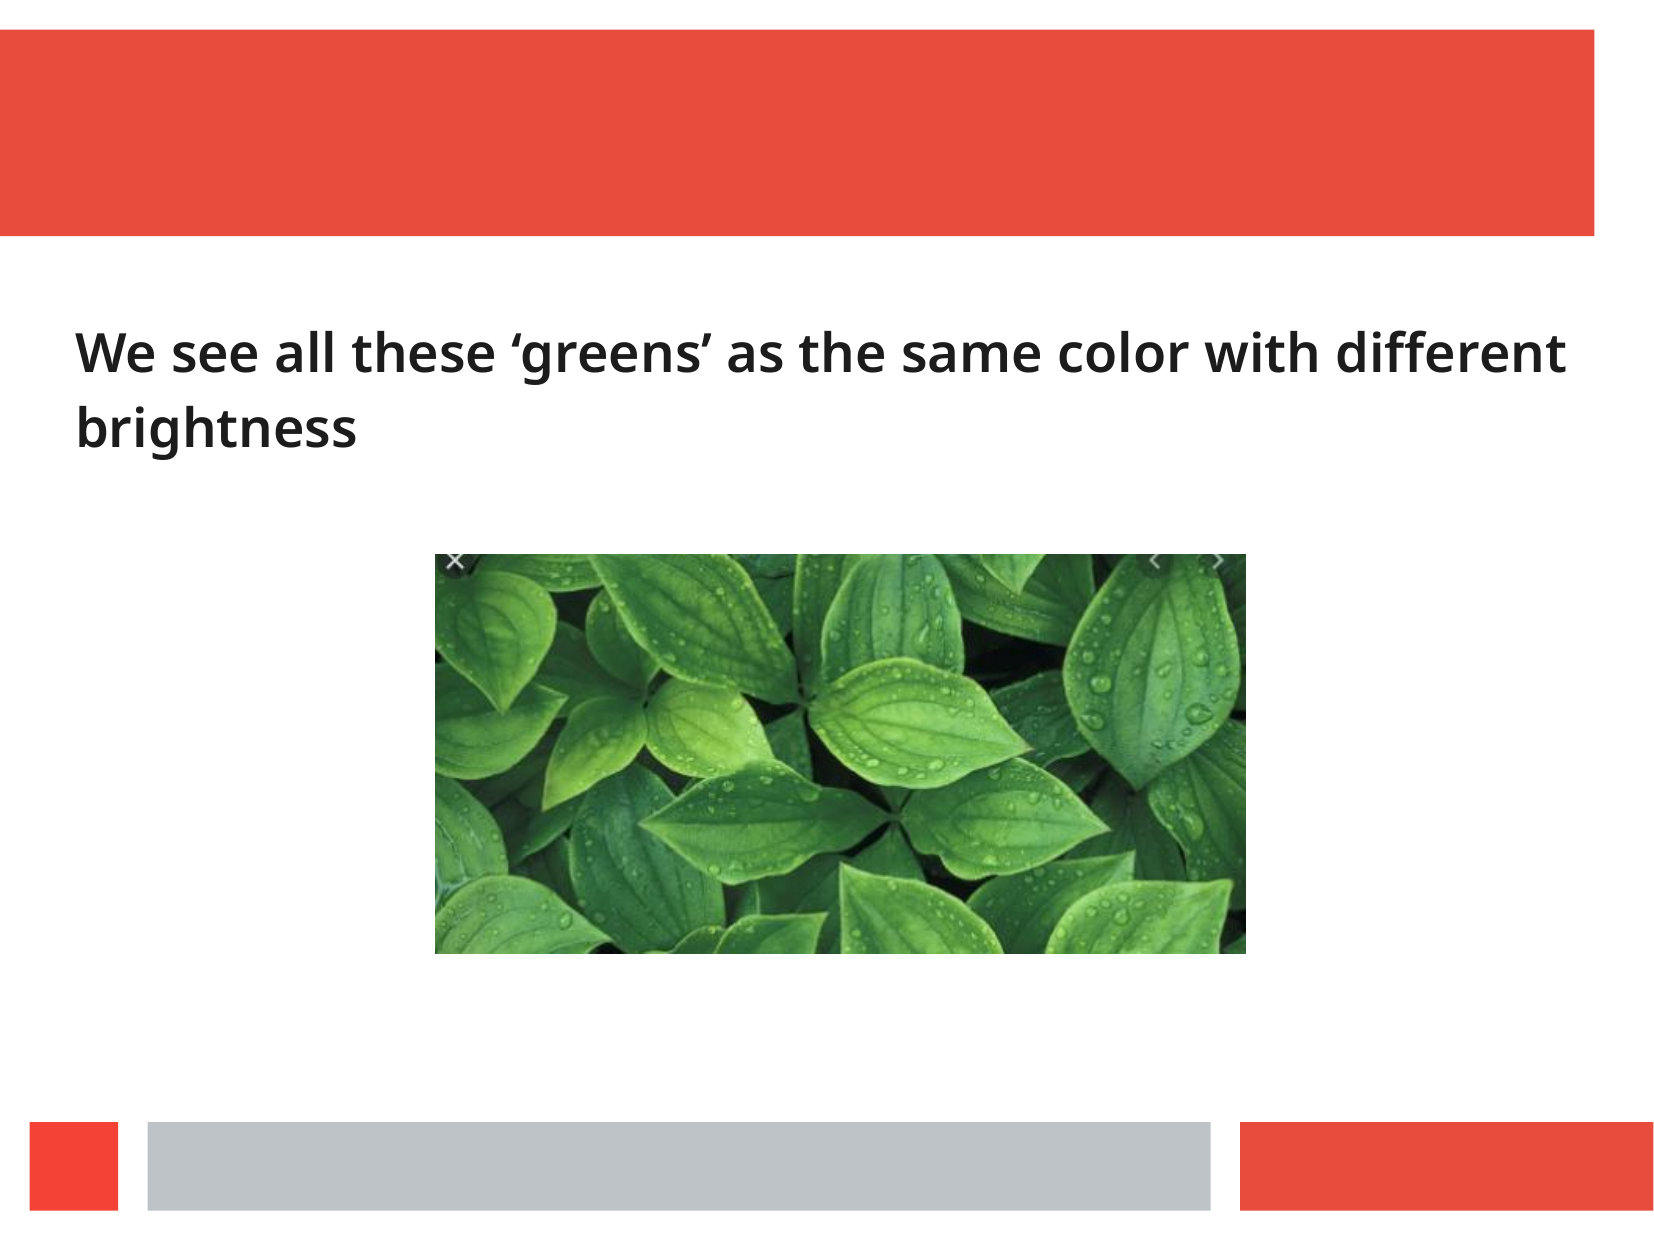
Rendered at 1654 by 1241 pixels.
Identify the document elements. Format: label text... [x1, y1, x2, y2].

list We see all these ‘greens’ as the same color with different brightness [75, 315, 1581, 1083]
picture [435, 554, 1246, 954]
